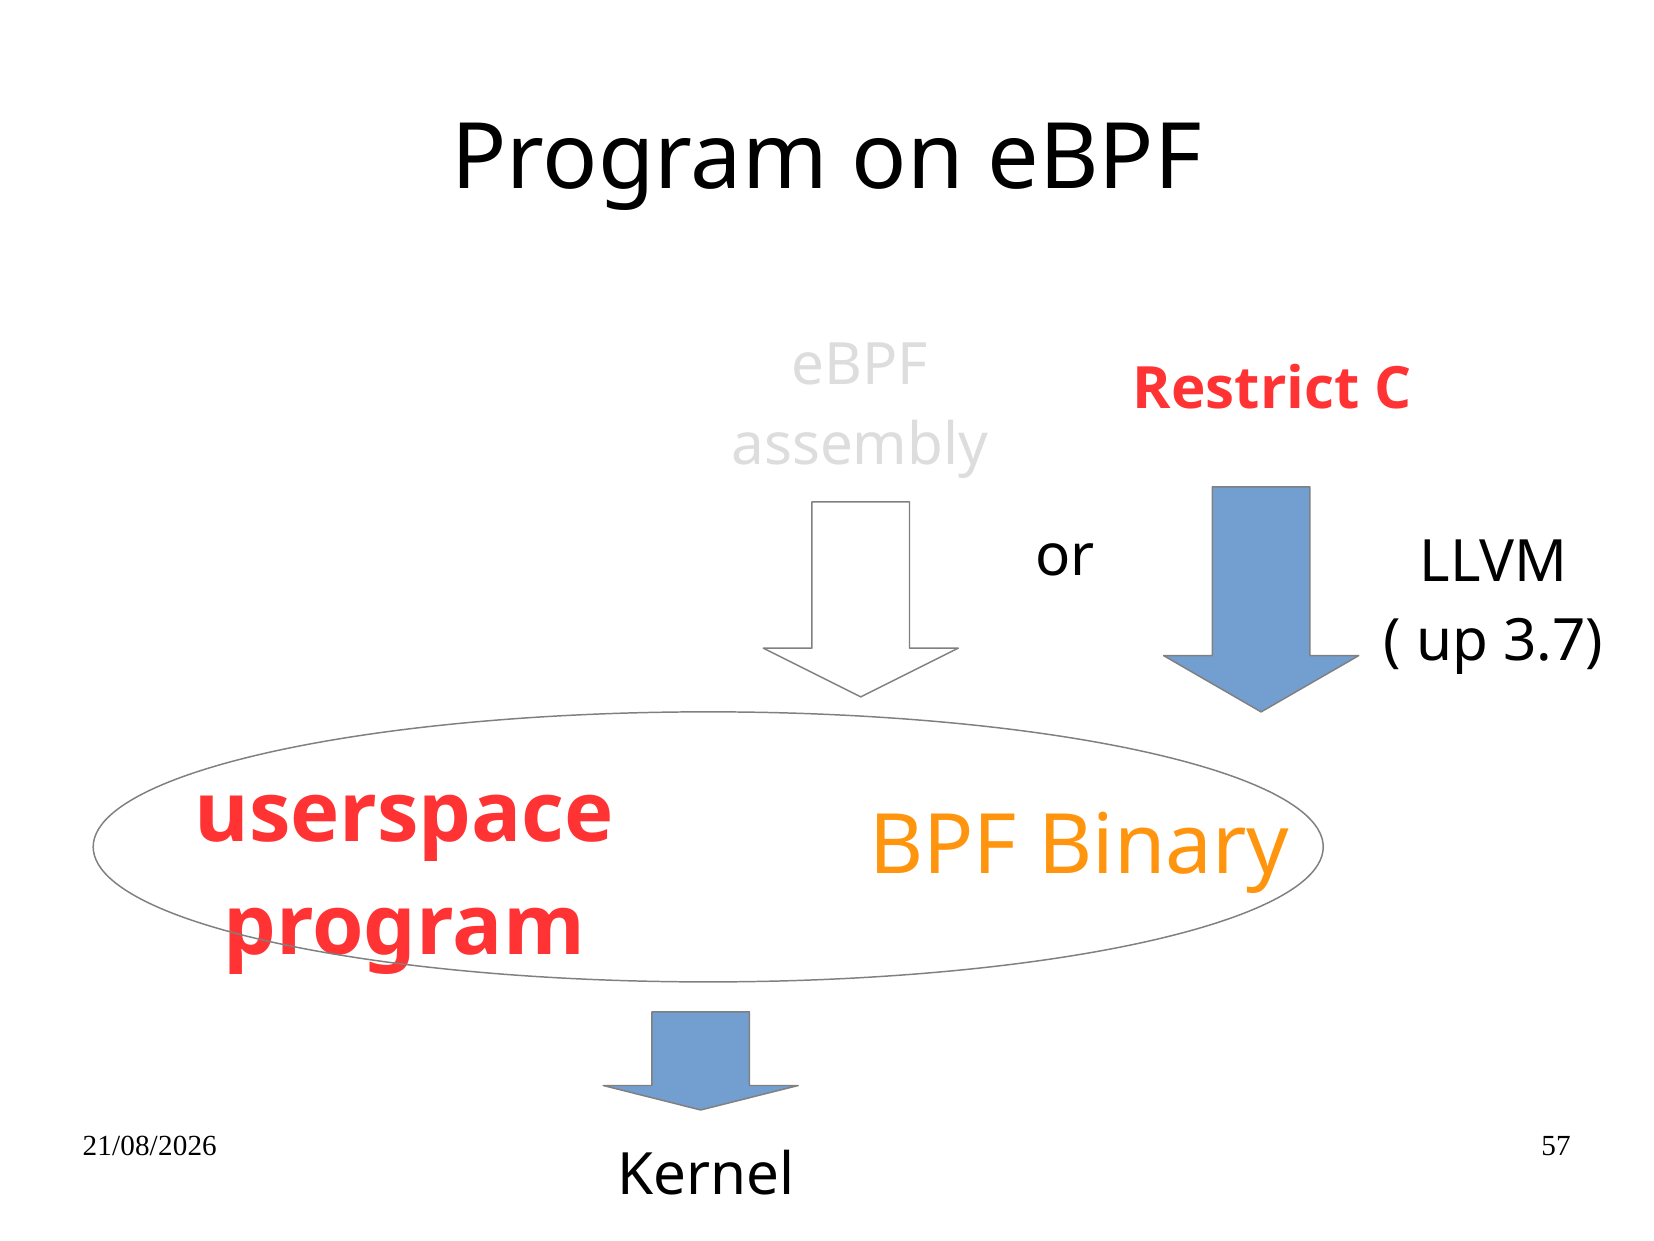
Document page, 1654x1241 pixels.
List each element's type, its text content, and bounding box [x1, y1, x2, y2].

text_box userspace program [179, 917, 360, 960]
text_box LLVM ( up 3.7) [1369, 511, 1627, 667]
text_box [1163, 486, 1359, 712]
text_box [603, 1011, 799, 1111]
text_box BPF Binary [855, 776, 1309, 892]
text_box or [1020, 506, 1105, 591]
title Program on eBPF [82, 49, 1571, 257]
text_box Kernel [603, 1125, 798, 1216]
text_box userspace program [179, 744, 300, 776]
text_box BPF Binary [1237, 776, 1309, 815]
text_box eBPF assembly [716, 315, 977, 471]
text_box Restrict C [1118, 339, 1410, 436]
text_box BPF Binary [1291, 878, 1309, 892]
text_box userspace program [179, 744, 590, 960]
